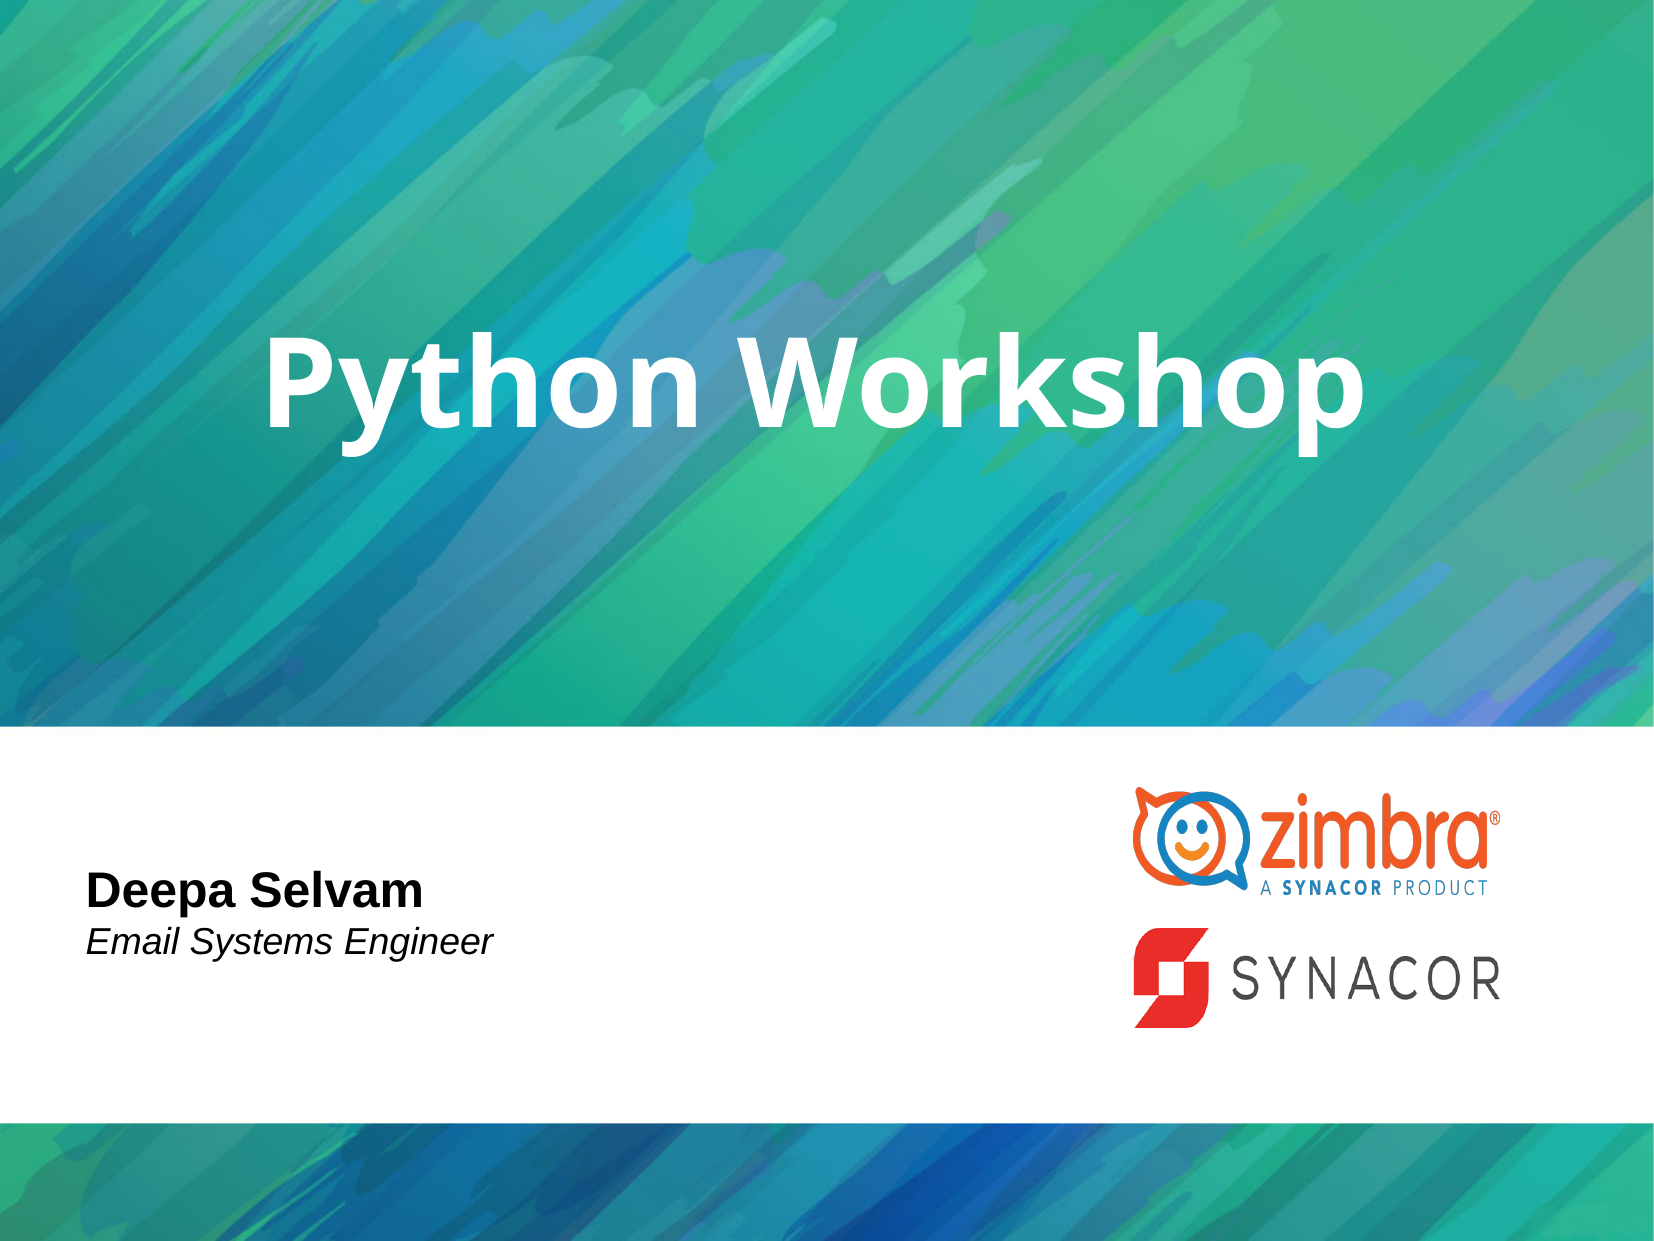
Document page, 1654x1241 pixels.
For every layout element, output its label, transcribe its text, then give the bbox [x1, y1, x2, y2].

text_box Deepa Selvam Email Systems Engineer [70, 850, 926, 1001]
picture [0, 0, 1654, 1241]
text_box Python Workshop [70, 174, 1559, 582]
